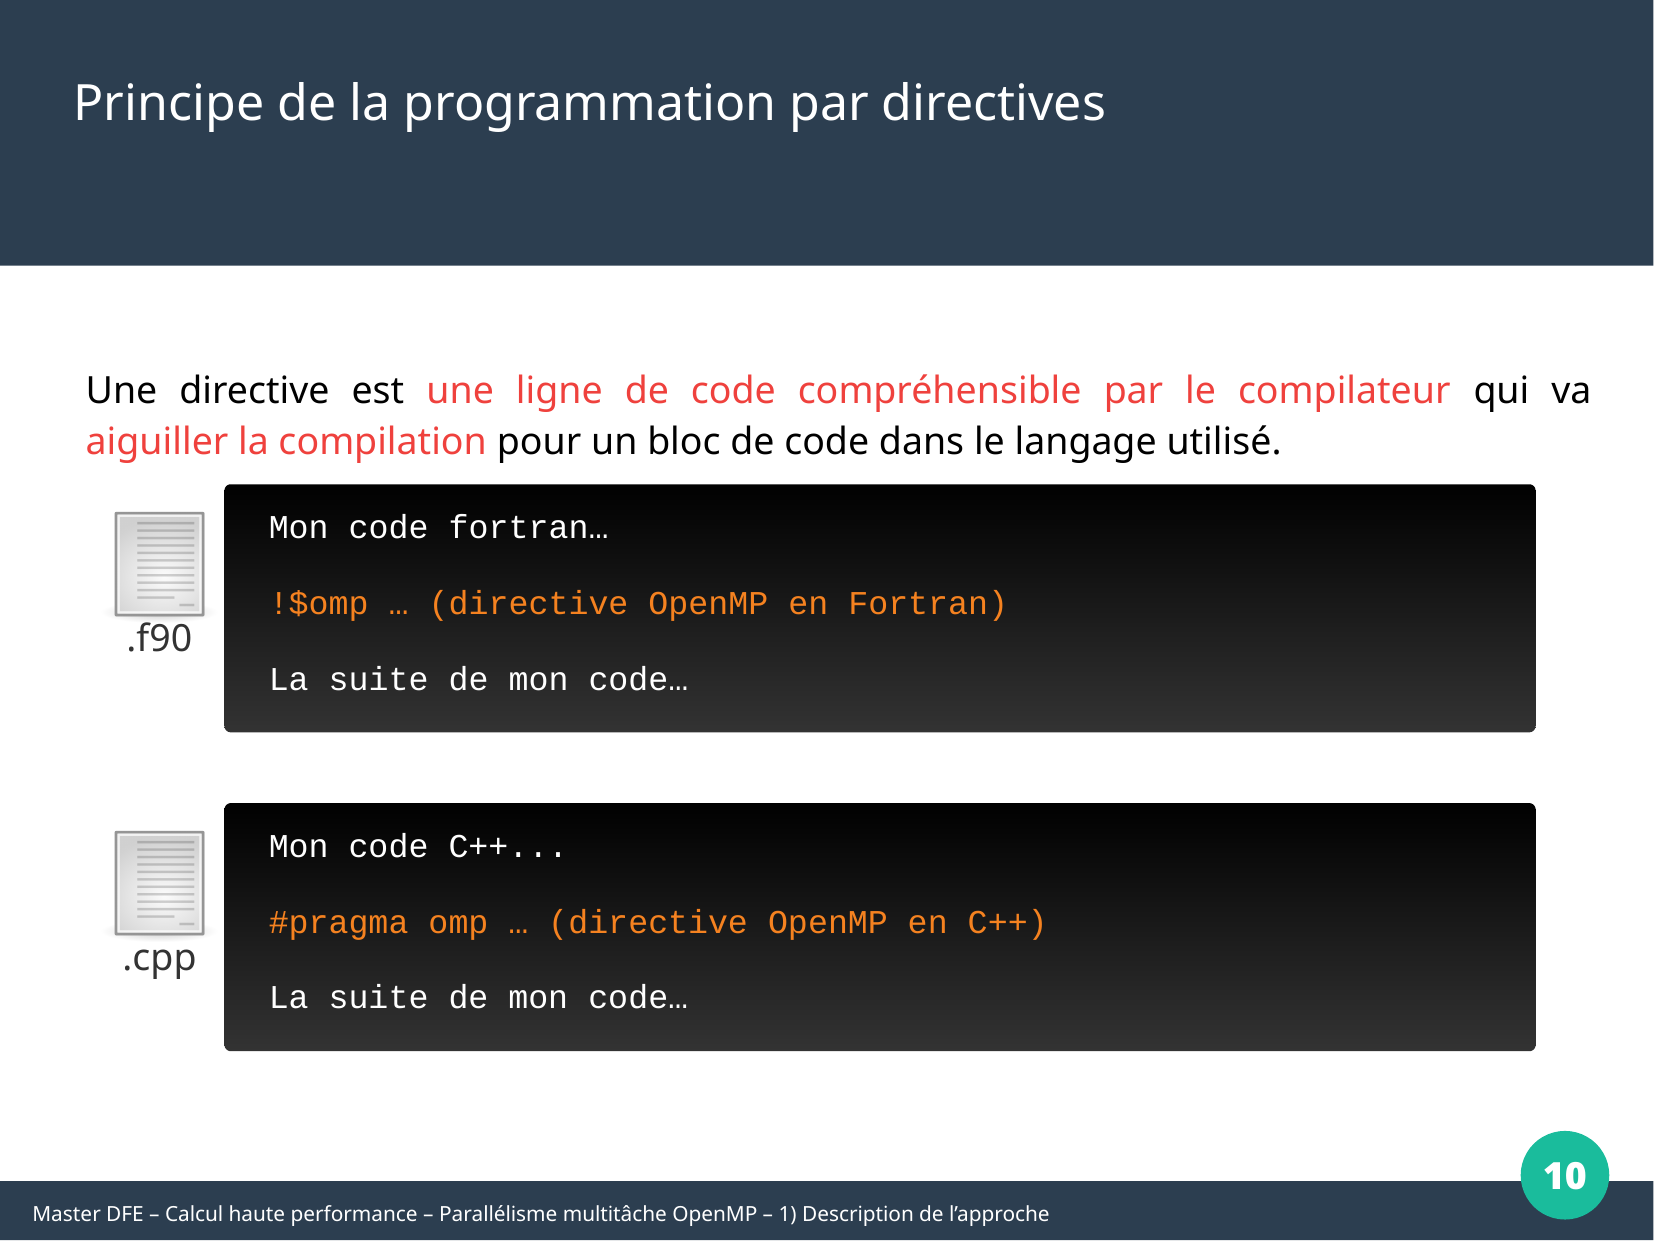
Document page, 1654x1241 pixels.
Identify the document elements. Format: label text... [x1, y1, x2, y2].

text_box .cpp [82, 923, 237, 990]
text_box .f90 [82, 604, 237, 671]
text_box Mon code C++... #pragma omp … (directive OpenMP en C++) La suite de mon code… [254, 822, 1524, 1052]
text_box Principe de la programmation par directives [59, 59, 1477, 187]
text_box [224, 484, 1536, 733]
picture [100, 507, 219, 604]
text_box [224, 803, 1536, 1052]
picture [100, 826, 219, 923]
text_box Mon code fortran… !$omp … (directive OpenMP en Fortran) La suite de mon code… [253, 503, 1524, 721]
text_box Master DFE – Calcul haute performance – Parallélisme multitâche OpenMP – 1) Description de l’approche [17, 1191, 1436, 1235]
text_box Une directive est une ligne de code compréhensible par le compilateur qui va aiguiller la compilation pour un bloc de code dans le langage utilisé. [70, 356, 1607, 485]
